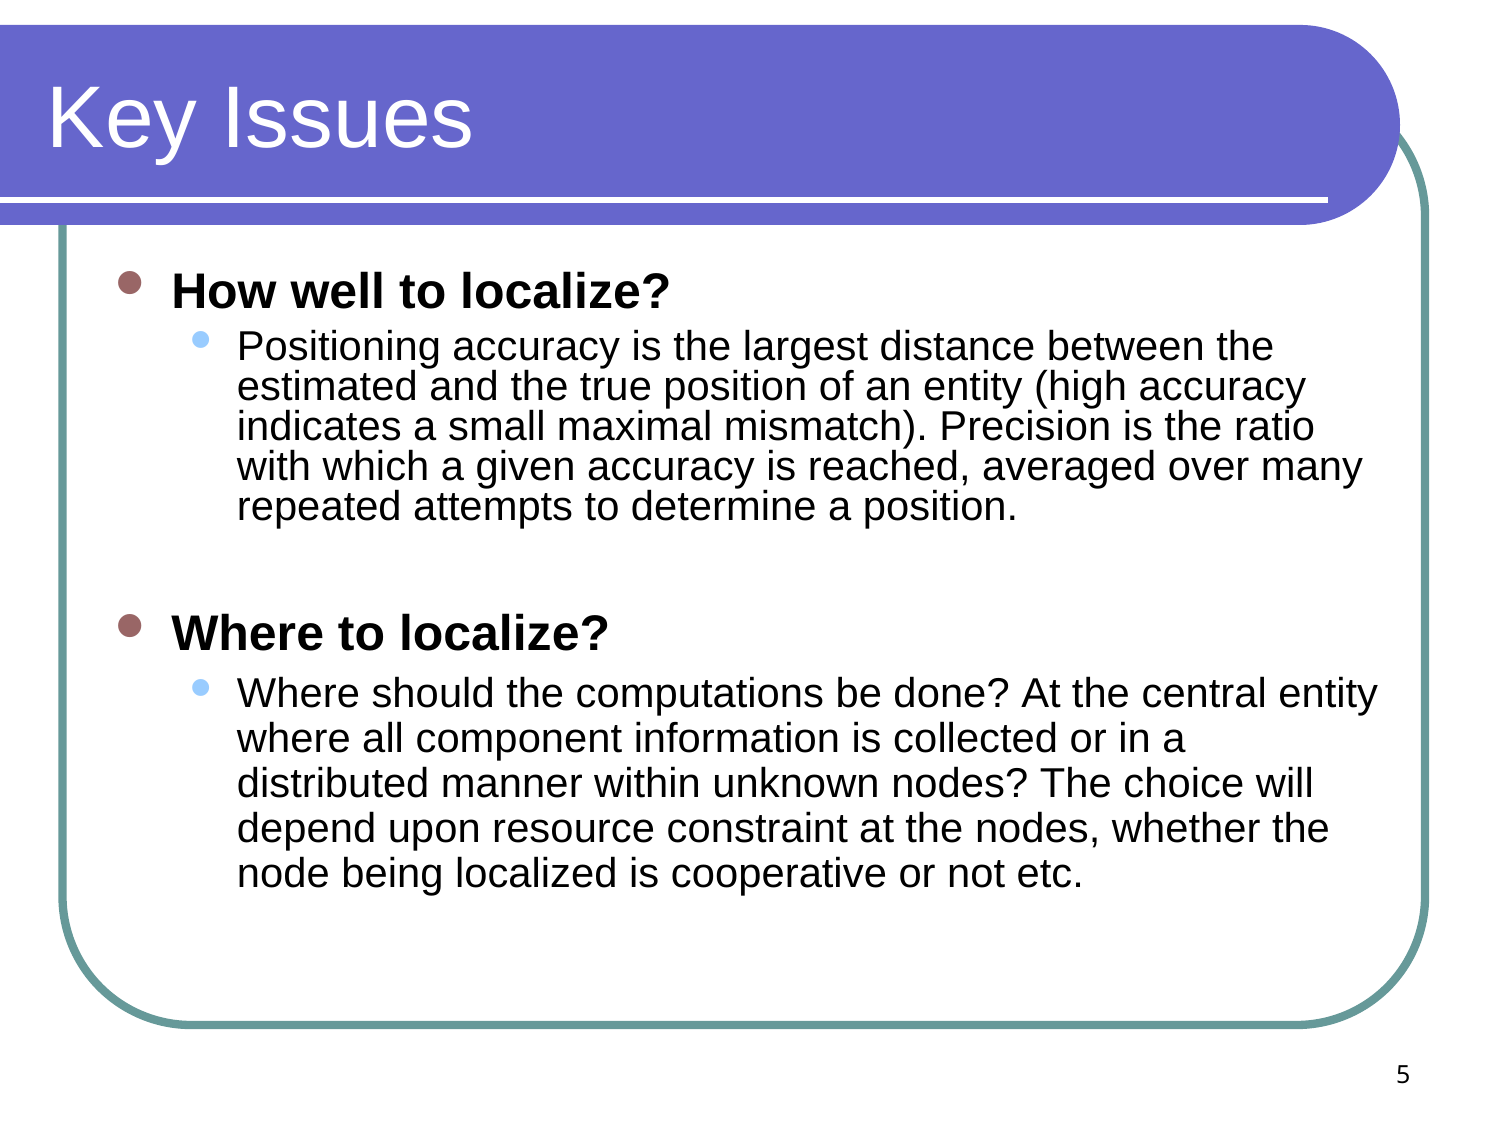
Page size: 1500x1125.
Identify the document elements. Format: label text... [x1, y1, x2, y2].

title Key Issues [31, 37, 1347, 188]
text_box <number> [1074, 1025, 1426, 1101]
list How well to localize? Positioning accuracy is the largest distance between the estimated and the true position of an entity (high accuracy indicates a small maximal mismatch). Precision is the ratio with which a given accuracy is reached, averaged over many repeated attempts to determine a position. Where to localize? Where should the computations be done? At the central entity where all component information is collected or in a distributed manner within unknown nodes? The choice will depend upon resource constraint at the nodes, whether the node being localized is cooperative or not etc. [99, 262, 1401, 988]
